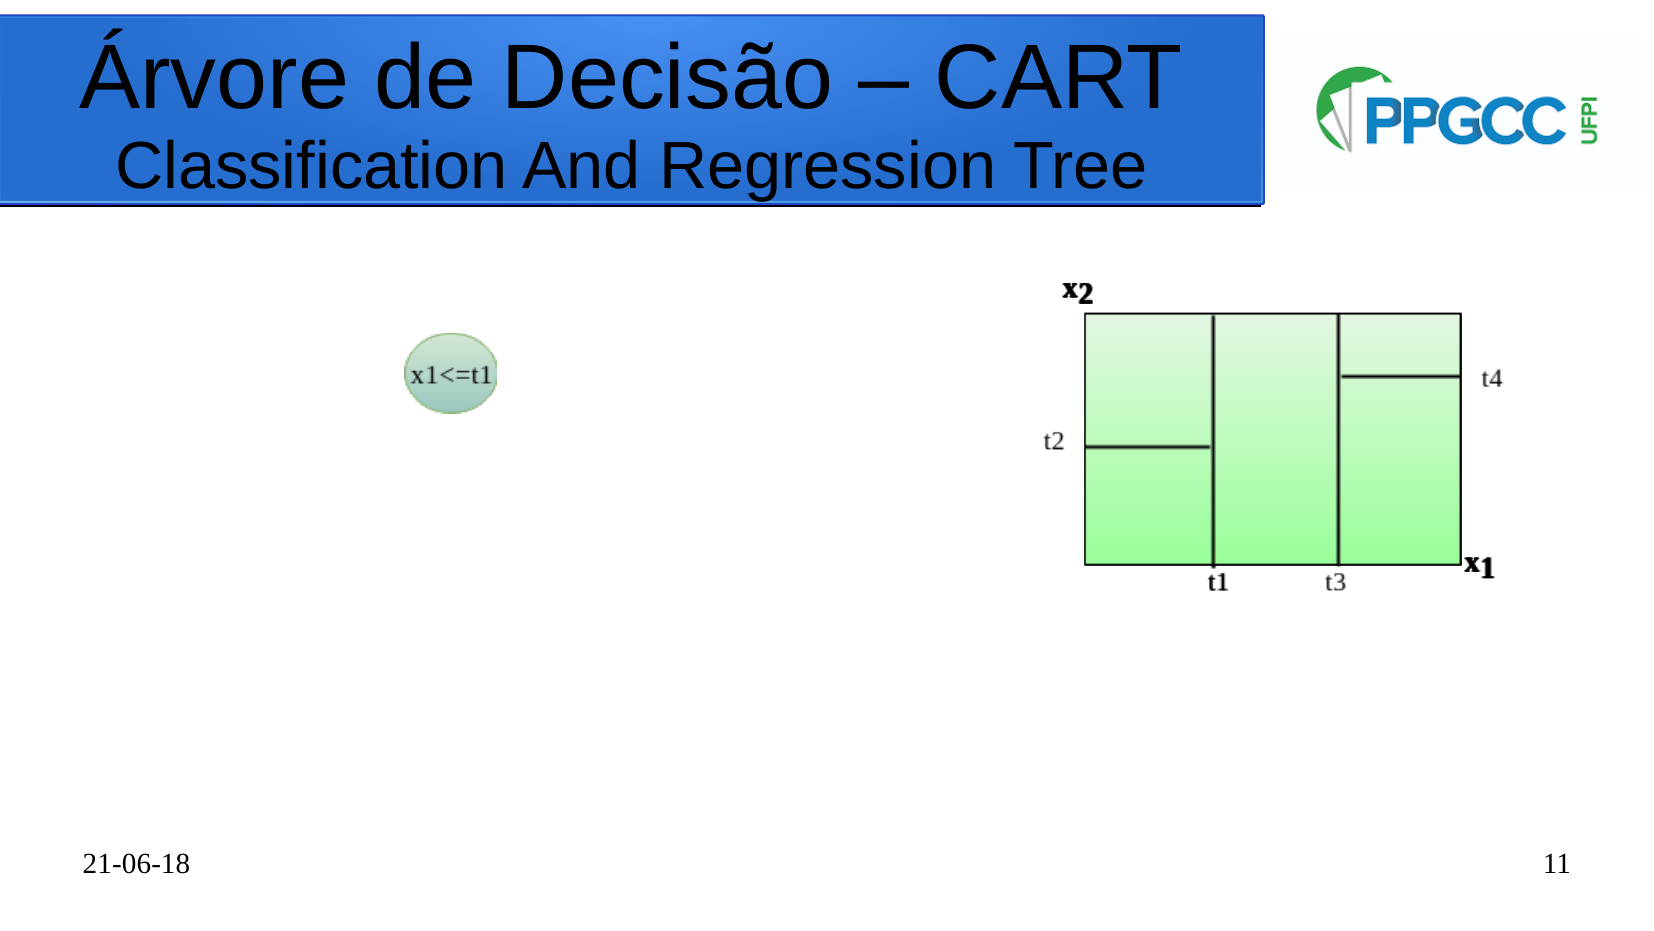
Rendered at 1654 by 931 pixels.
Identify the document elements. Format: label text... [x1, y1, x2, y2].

title Árvore de Decisão – CART Classification And Regression Tree [11, 26, 1252, 203]
picture [1022, 271, 1524, 597]
picture [403, 333, 497, 414]
picture [1275, 36, 1643, 190]
